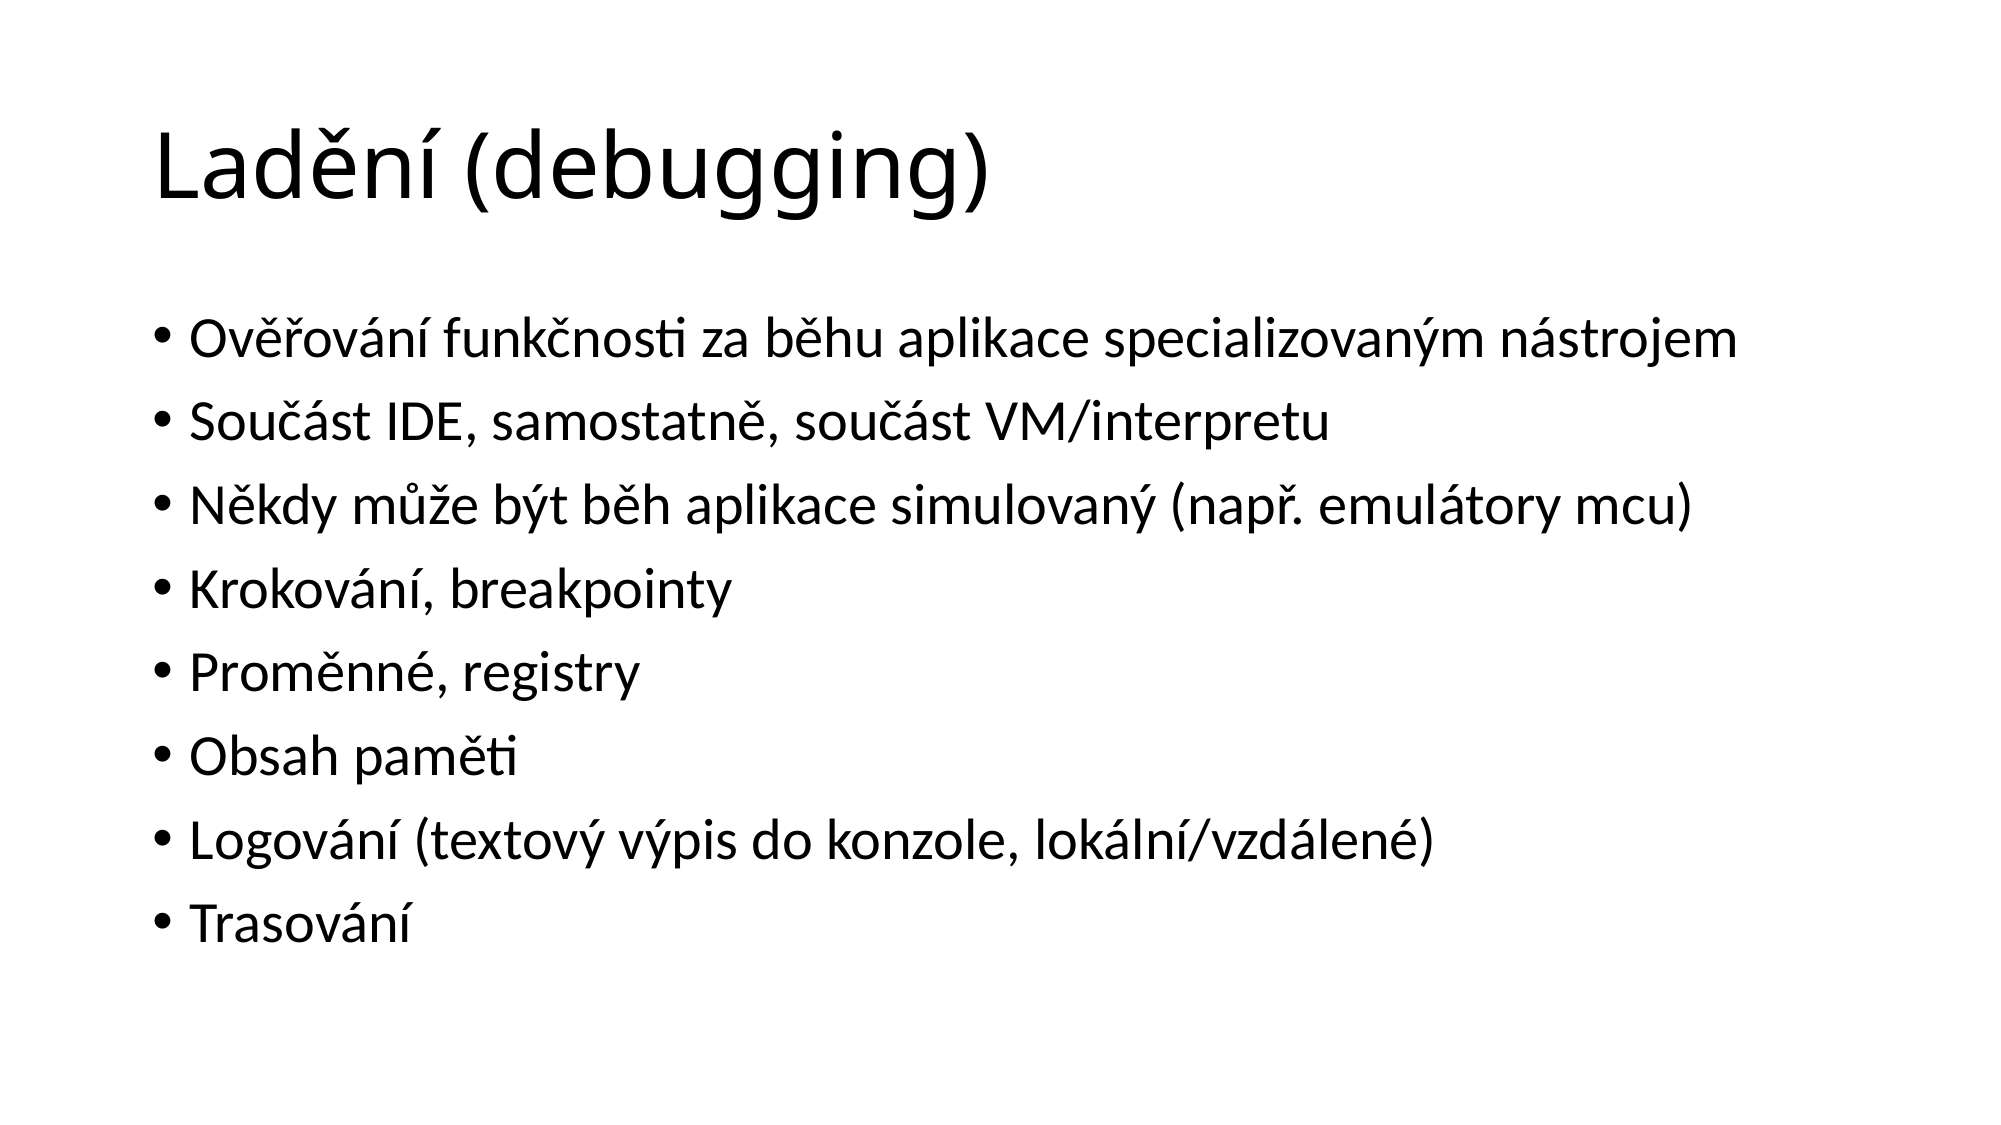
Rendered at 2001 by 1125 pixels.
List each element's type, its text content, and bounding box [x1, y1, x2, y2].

list Ověřování funkčnosti za běhu aplikace specializovaným nástrojem Součást IDE, samostatně, součást VM/interpretu Někdy může být běh aplikace simulovaný (např. emulátory mcu) Krokování, breakpointy Proměnné, registry Obsah paměti Logování (textový výpis do konzole, lokální/vzdálené) Trasování [137, 299, 1863, 1014]
title Ladění (debugging) [137, 59, 1863, 278]
